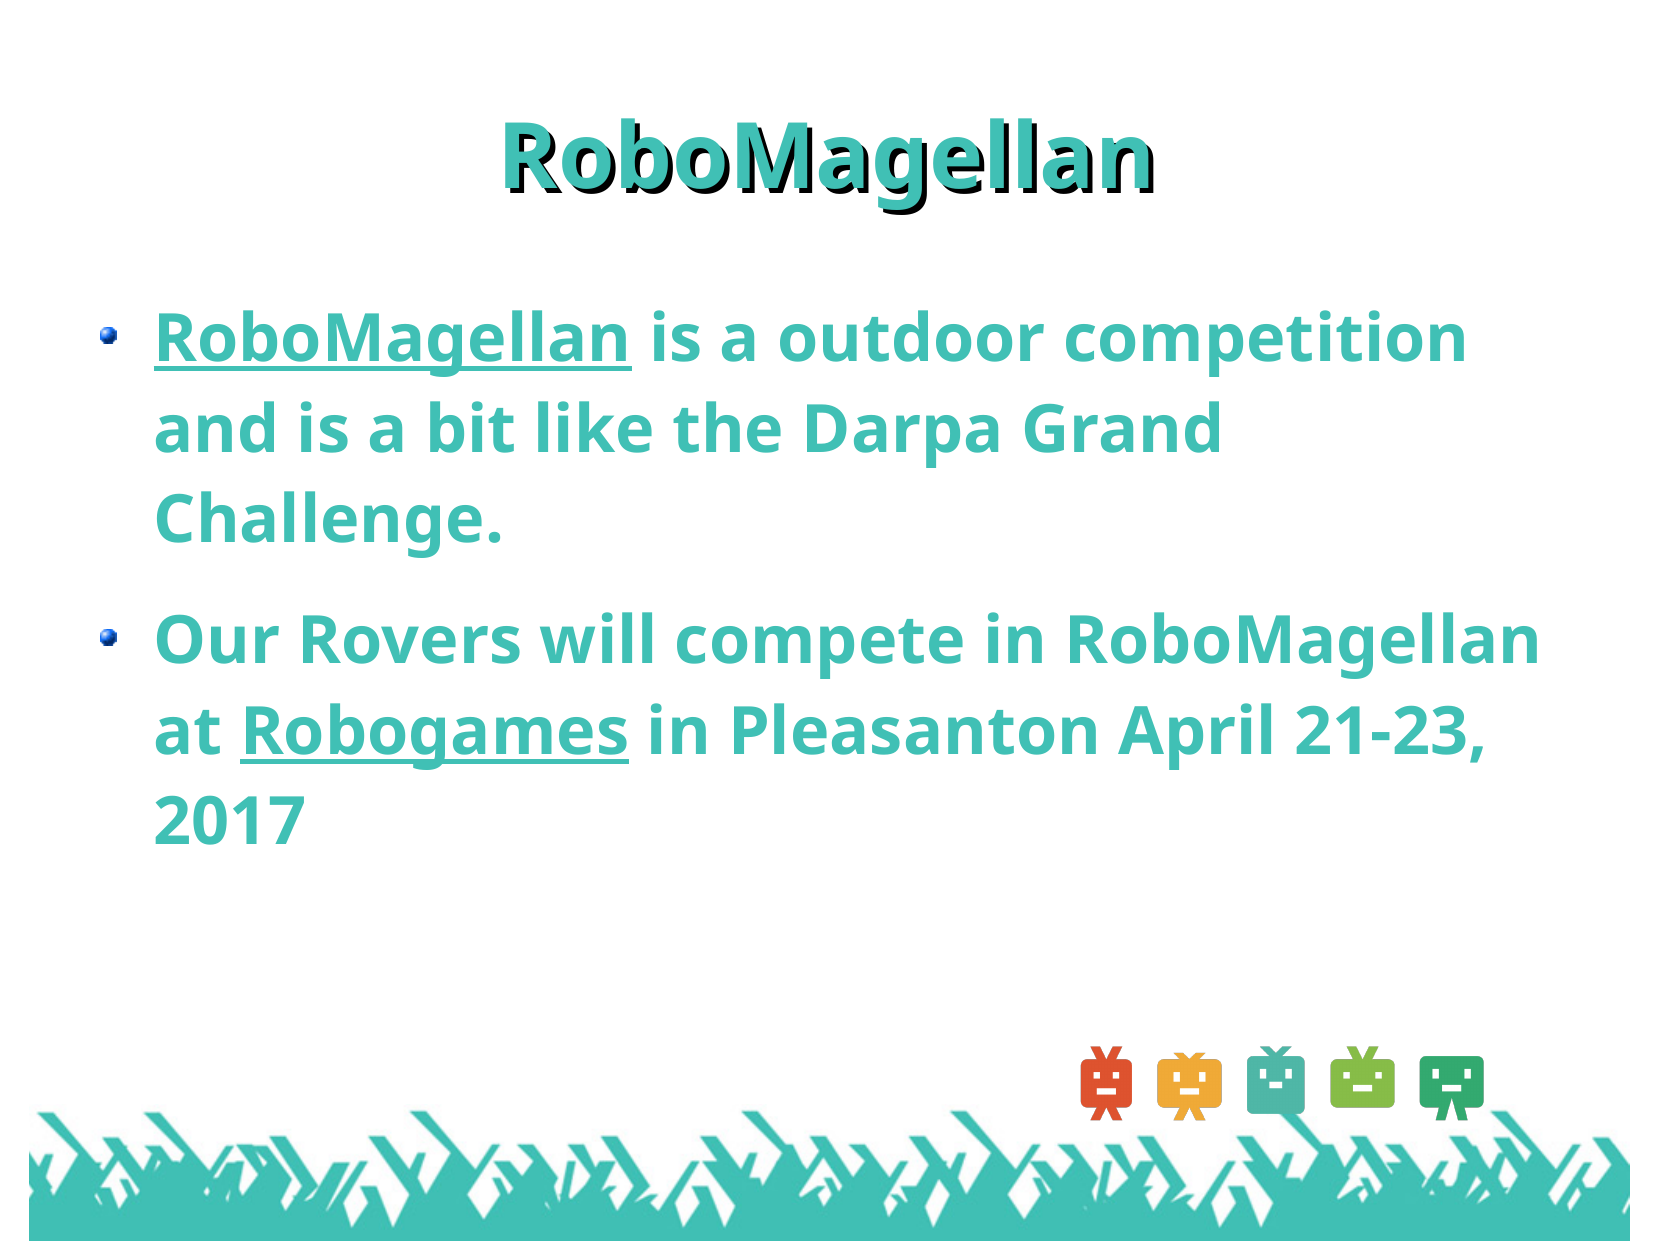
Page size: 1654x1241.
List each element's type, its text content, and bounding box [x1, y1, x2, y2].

title RoboMagellan [82, 49, 1571, 257]
picture [29, 1045, 1630, 1241]
list RoboMagellan is a outdoor competition and is a bit like the Darpa Grand Challenge. Our Rovers will compete in RoboMagellan at Robogames in Pleasanton April 21-23, 2017 [82, 290, 1571, 1010]
